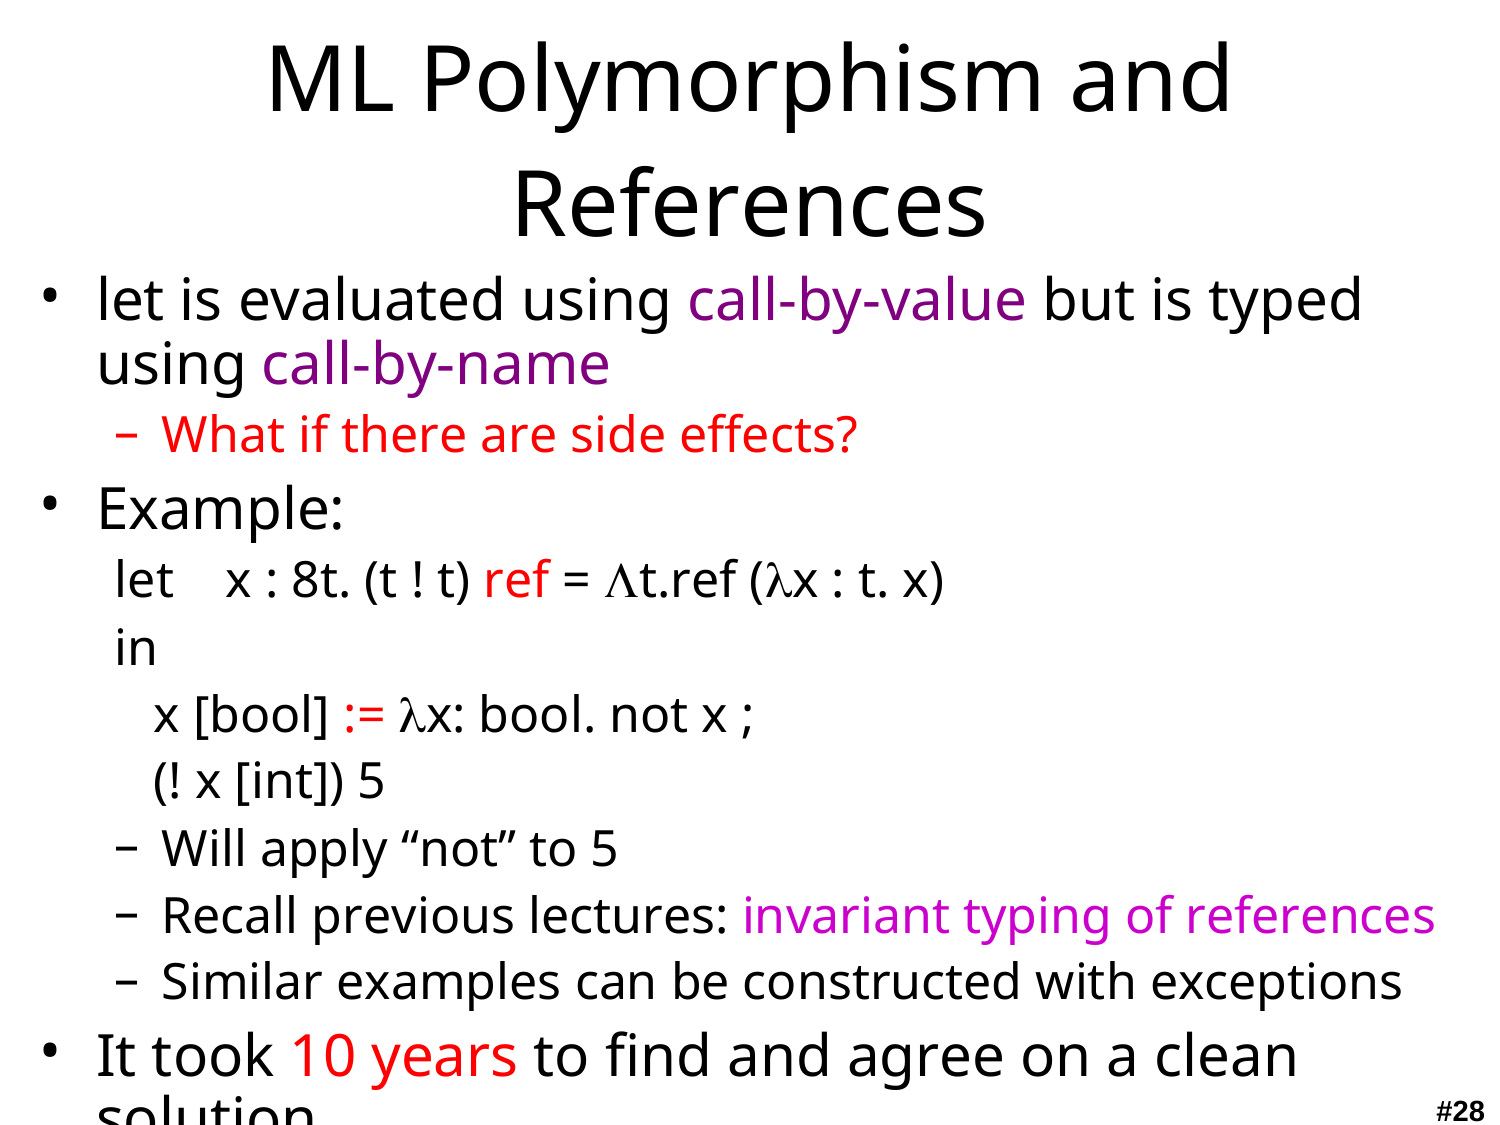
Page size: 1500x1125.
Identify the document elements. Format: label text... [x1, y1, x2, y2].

list let is evaluated using call-by-value but is typed using call-by-name What if there are side effects? Example: let x : 8t. (t ! t) ref = t.ref (x : t. x) in x [bool] := x: bool. not x ; (! x [int]) 5 Will apply “not” to 5 Recall previous lectures: invariant typing of references Similar examples can be constructed with exceptions It took 10 years to find and agree on a clean solution [24, 262, 1476, 1101]
title ML Polymorphism and References [24, 45, 1476, 233]
